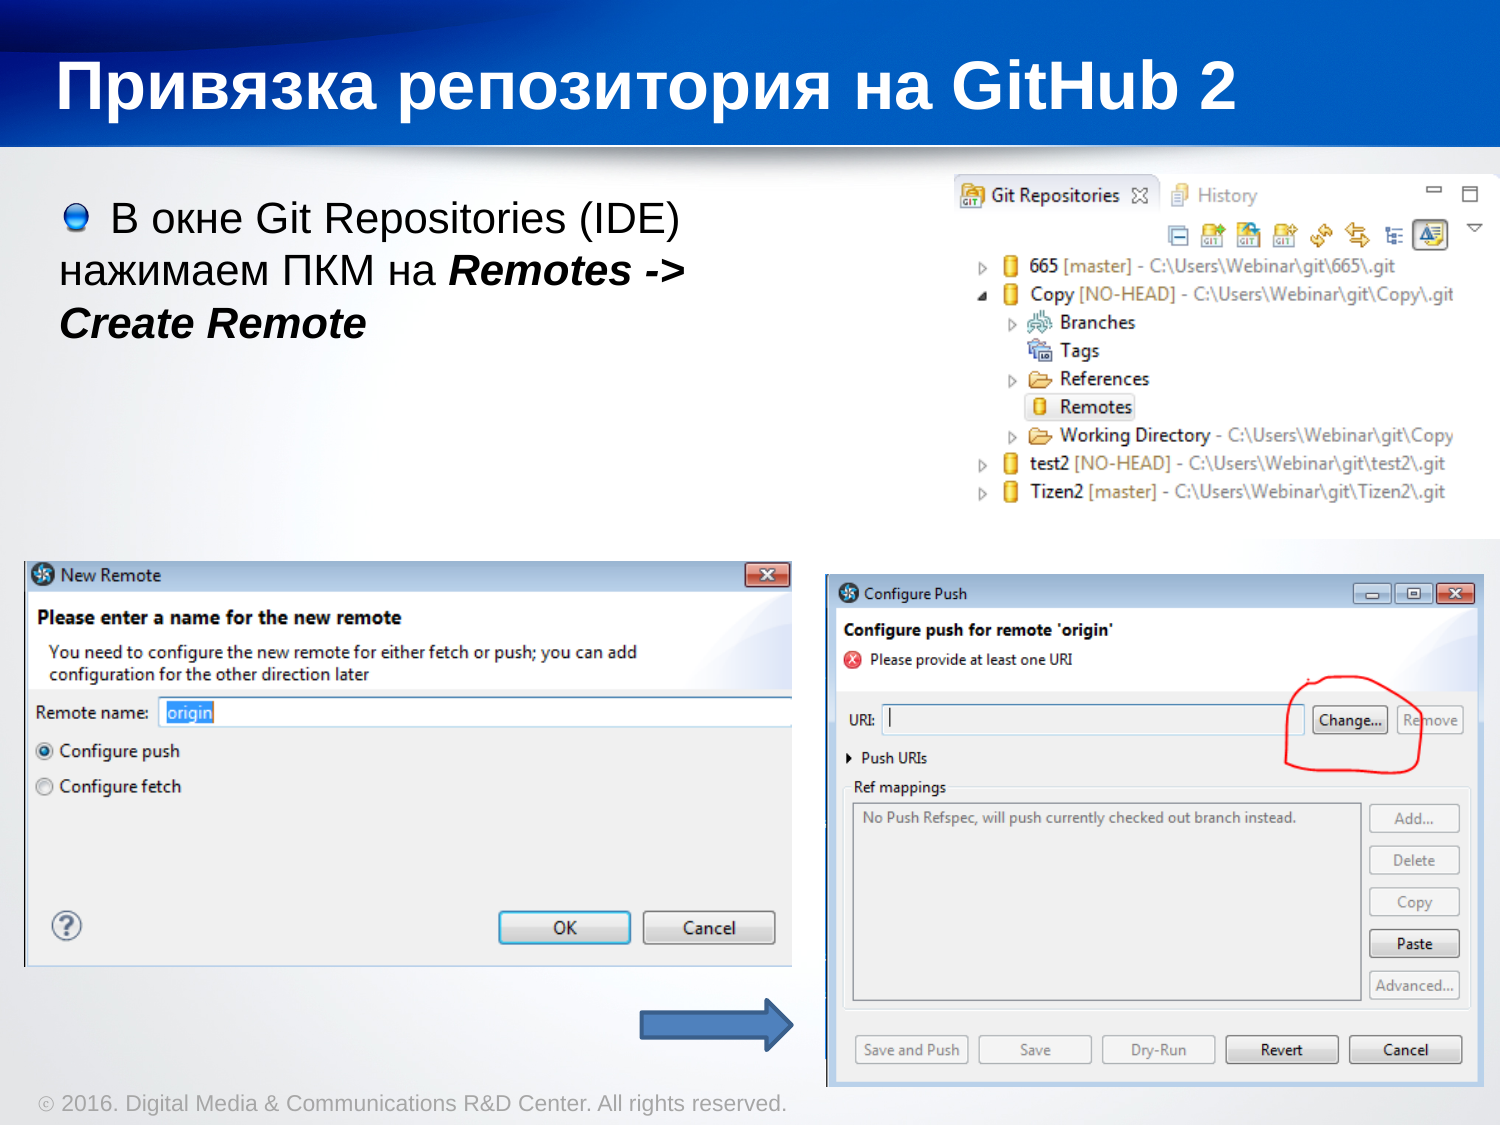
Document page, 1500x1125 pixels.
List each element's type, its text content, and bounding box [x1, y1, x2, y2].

picture [0, 0, 1500, 1125]
list В окне Git Repositories (IDE) нажимаем ПКМ на Remotes -> Create Remote [41, 149, 1471, 488]
text_box [641, 999, 792, 1051]
title Привязка репозитория на GitHub 2 [37, 38, 1471, 126]
